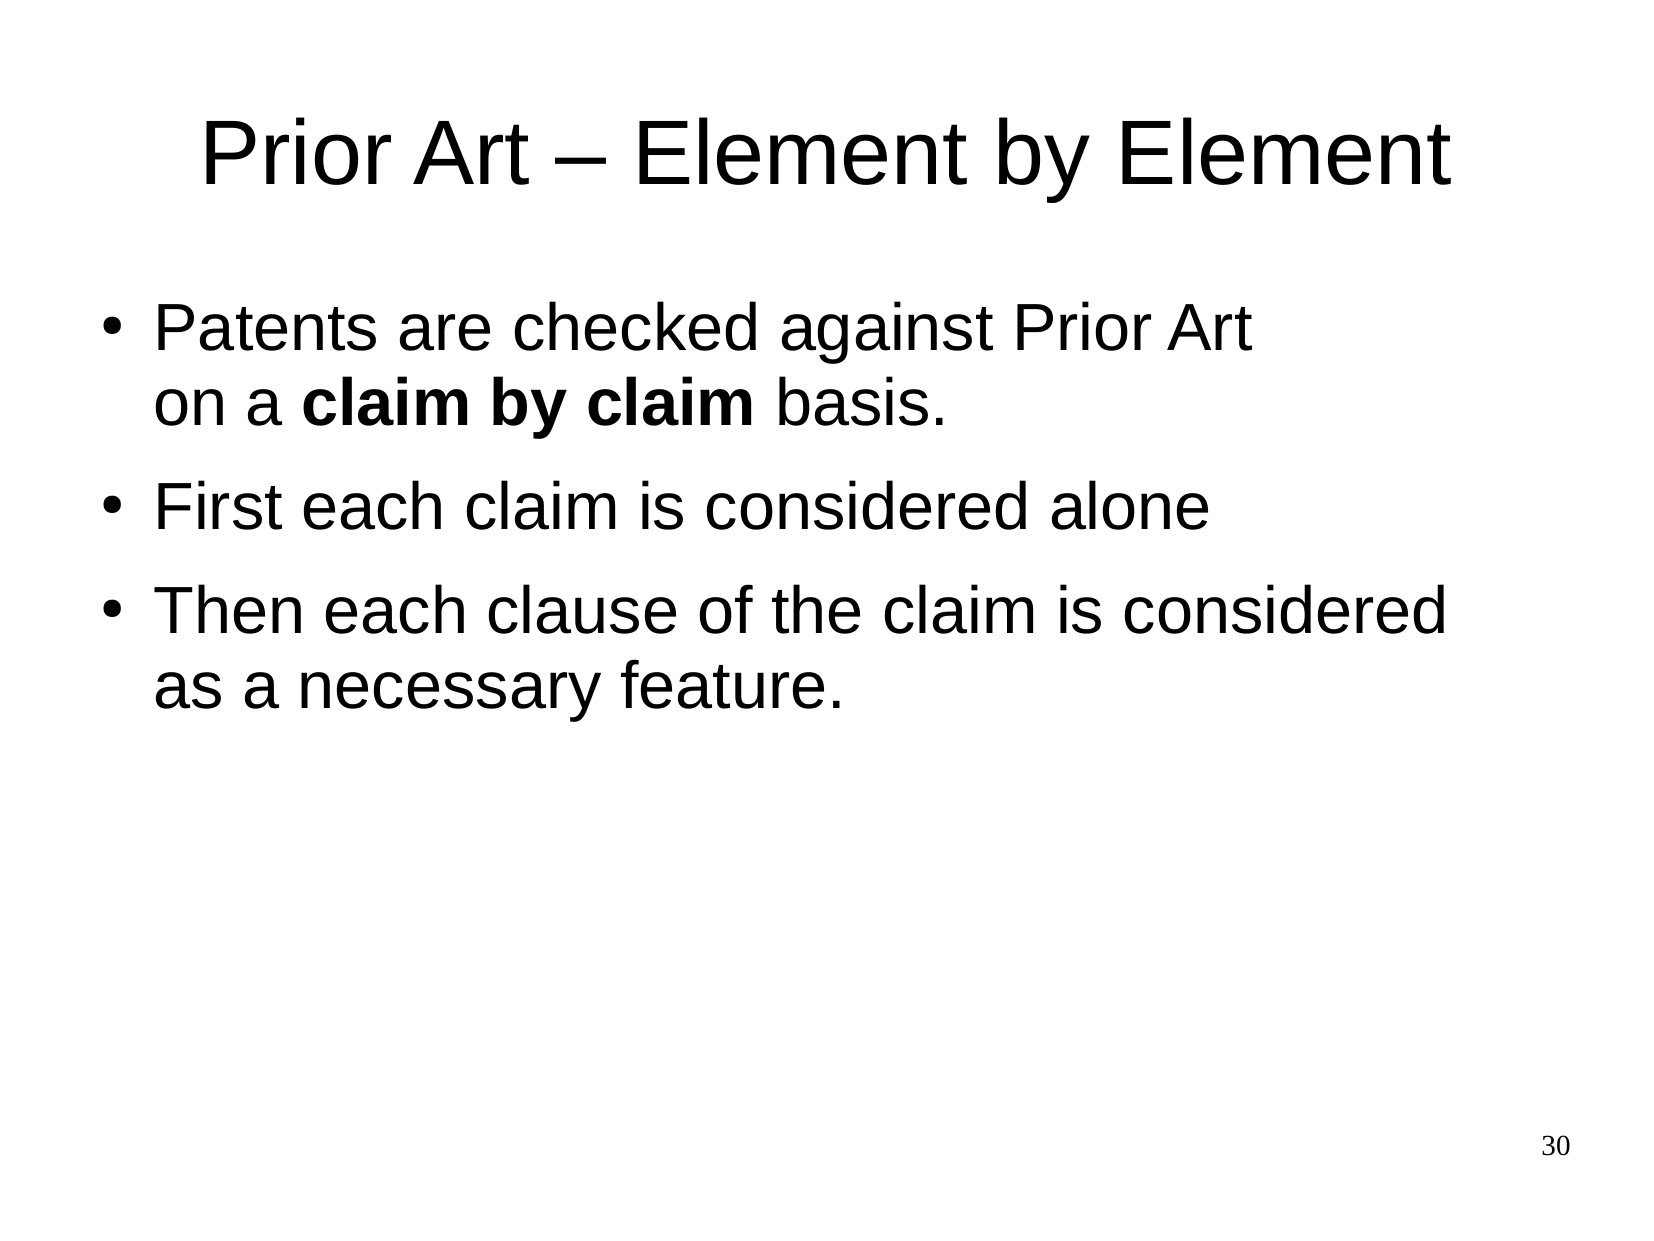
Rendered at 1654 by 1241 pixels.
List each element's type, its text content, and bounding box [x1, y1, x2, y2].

title Prior Art – Element by Element [82, 56, 1571, 250]
list Patents are checked against Prior Art on a claim by claim basis. First each claim is considered alone Then each clause of the claim is considered as a necessary feature. [82, 290, 1571, 1094]
